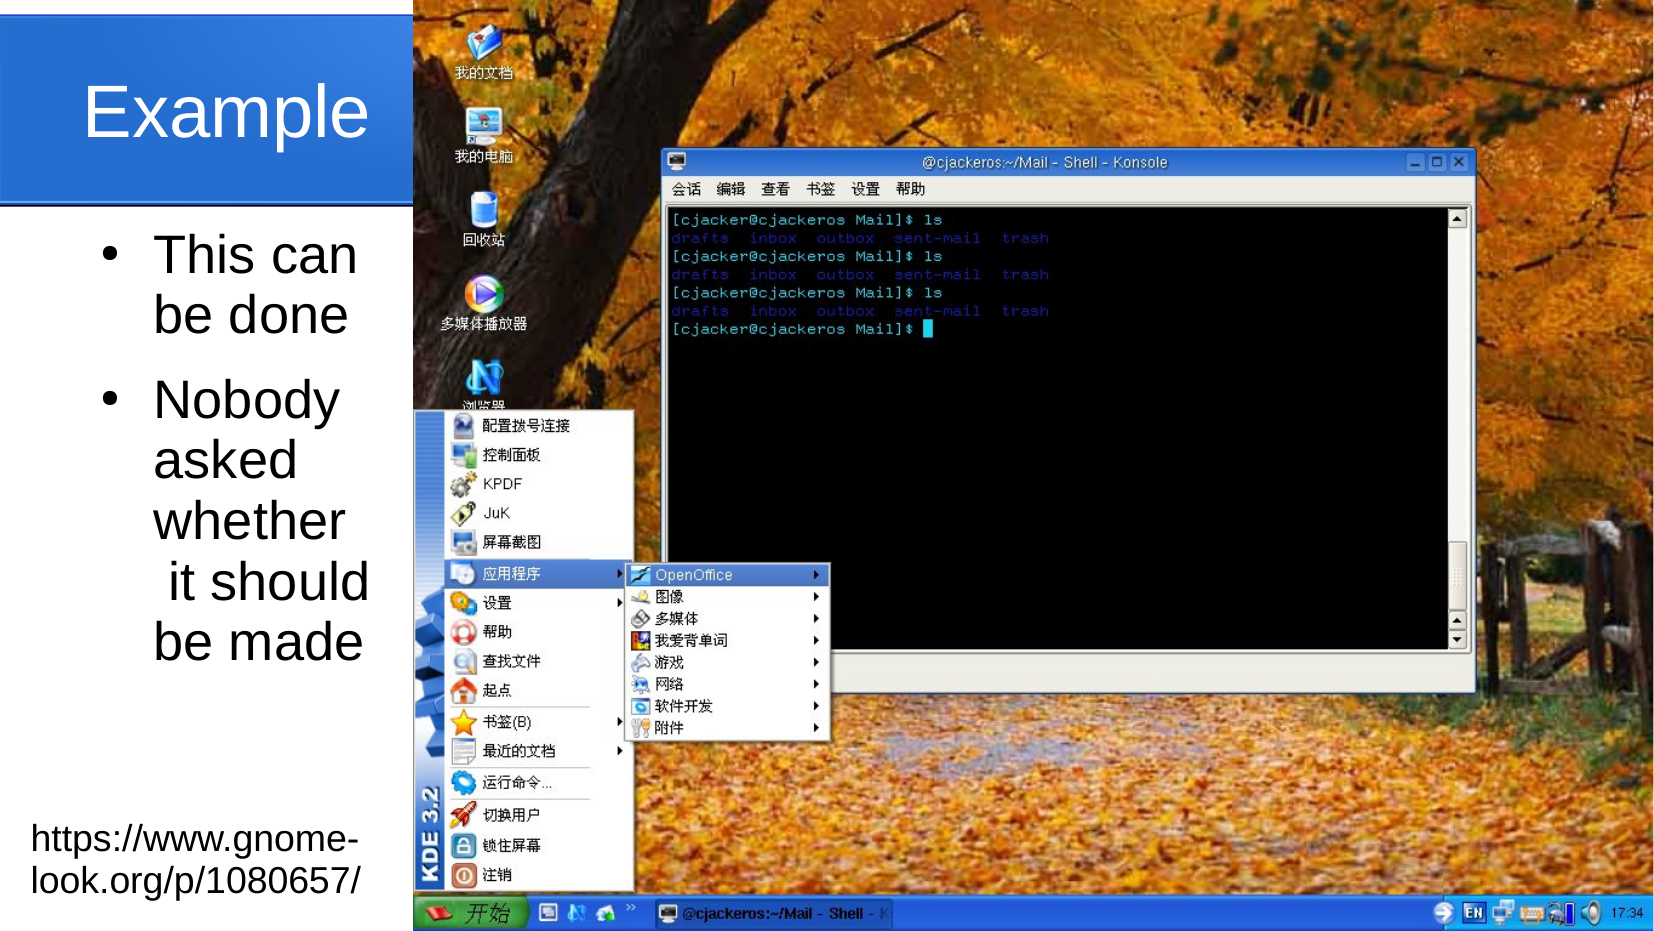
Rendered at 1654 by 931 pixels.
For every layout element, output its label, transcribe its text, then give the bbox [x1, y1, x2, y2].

picture [413, 0, 1654, 931]
text_box https://www.gnome-look.org/p/1080657/ [15, 810, 391, 931]
list This can be done Nobody asked whether it should be made [82, 224, 391, 764]
title Example [82, 35, 413, 189]
